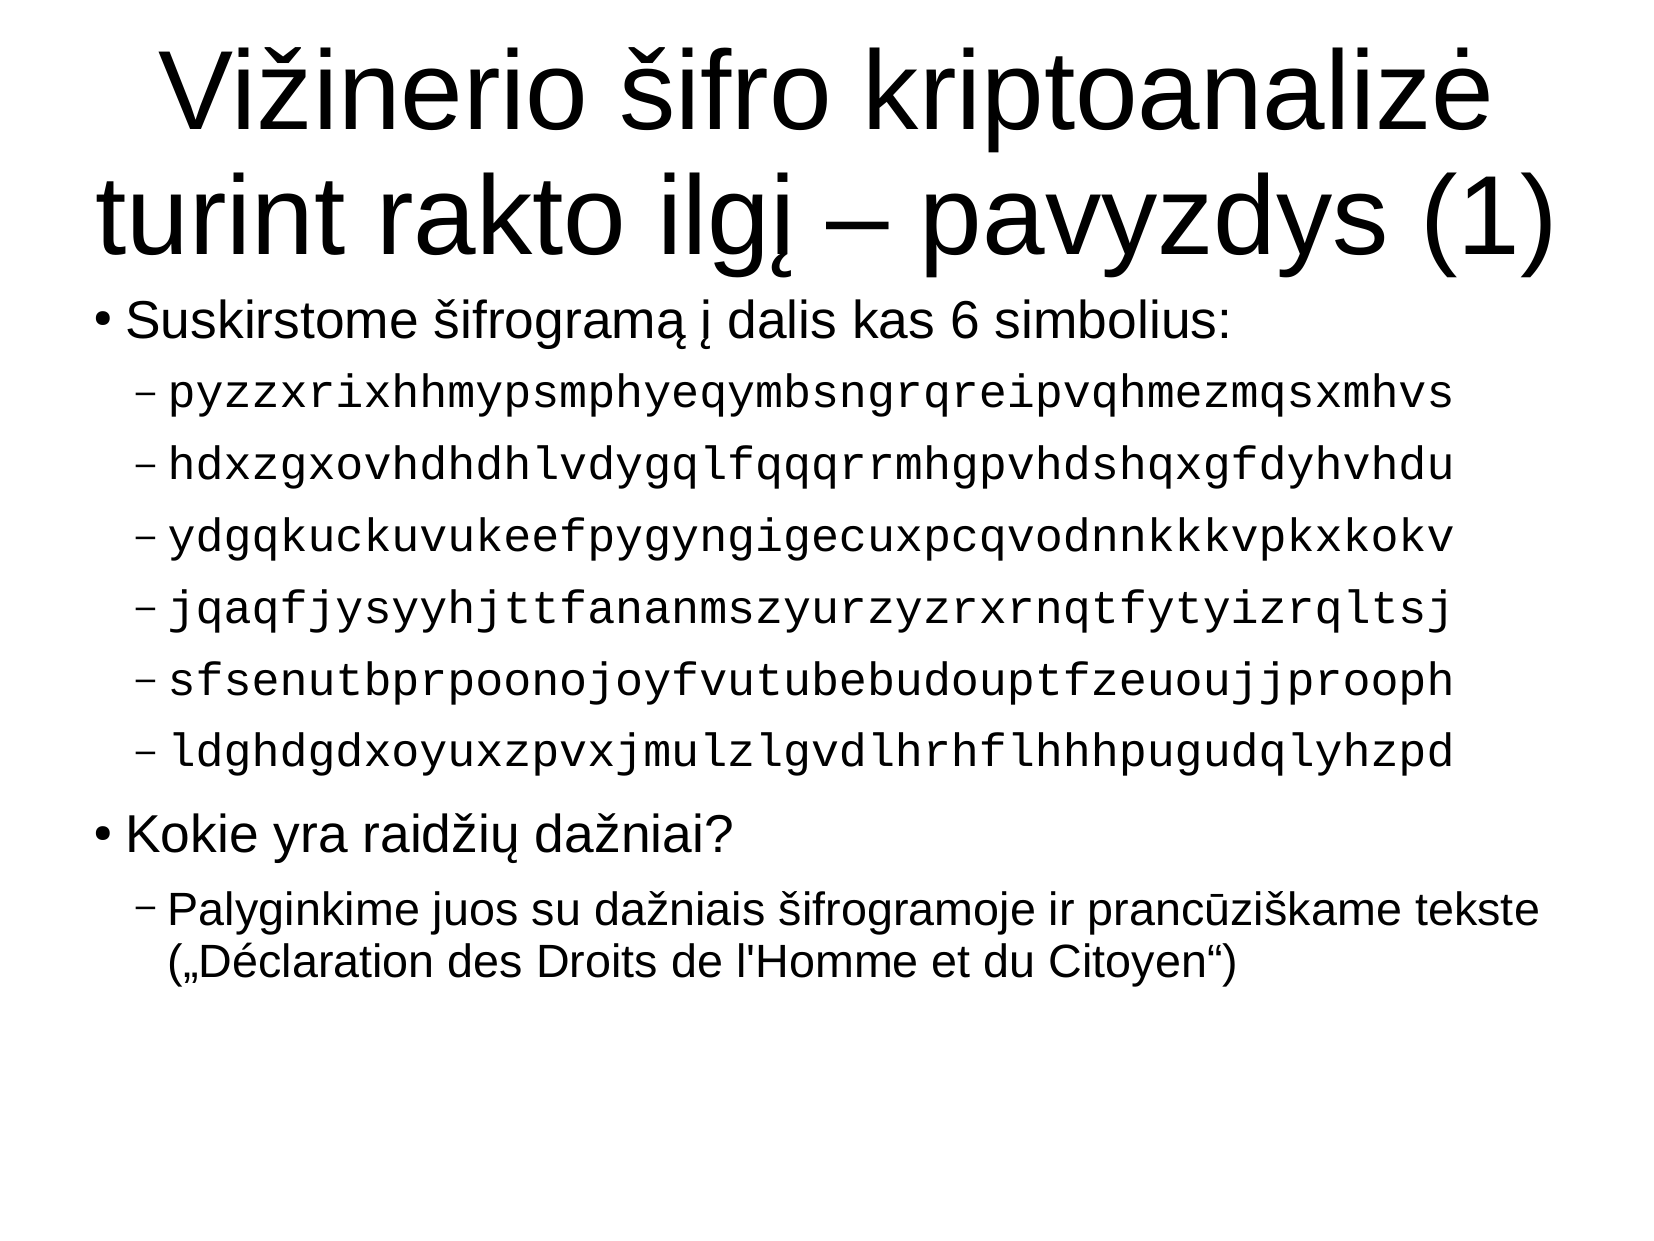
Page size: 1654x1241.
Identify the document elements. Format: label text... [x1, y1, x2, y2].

title Vižinerio šifro kriptoanalizė turint rakto ilgį – pavyzdys (1) [82, 27, 1571, 279]
list Suskirstome šifrogramą į dalis kas 6 simbolius: pyzzxrixhhmypsmphyeqymbsngrqreipvqhmezmqsxmhvs hdxzgxovhdhdhlvdygqlfqqqrrmhgpvhdshqxgfdyhvhdu ydgqkuckuvukeefpygyngigecuxpcqvodnnkkkvpkxkokv jqaqfjysyyhjttfananmszyurzyzrxrnqtfytyizrqltsj sfsenutbprpoonojoyfvutubebudouptfzeuoujjprooph ldghdgdxoyuxzpvxjmulzlgvdlhrhflhhhpugudqlyhzpd Kokie yra raidžių dažniai? Palyginkime juos su dažniais šifrogramoje ir prancūziškame tekste („Déclaration des Droits de l'Homme et du Citoyen“) [82, 290, 1571, 1010]
